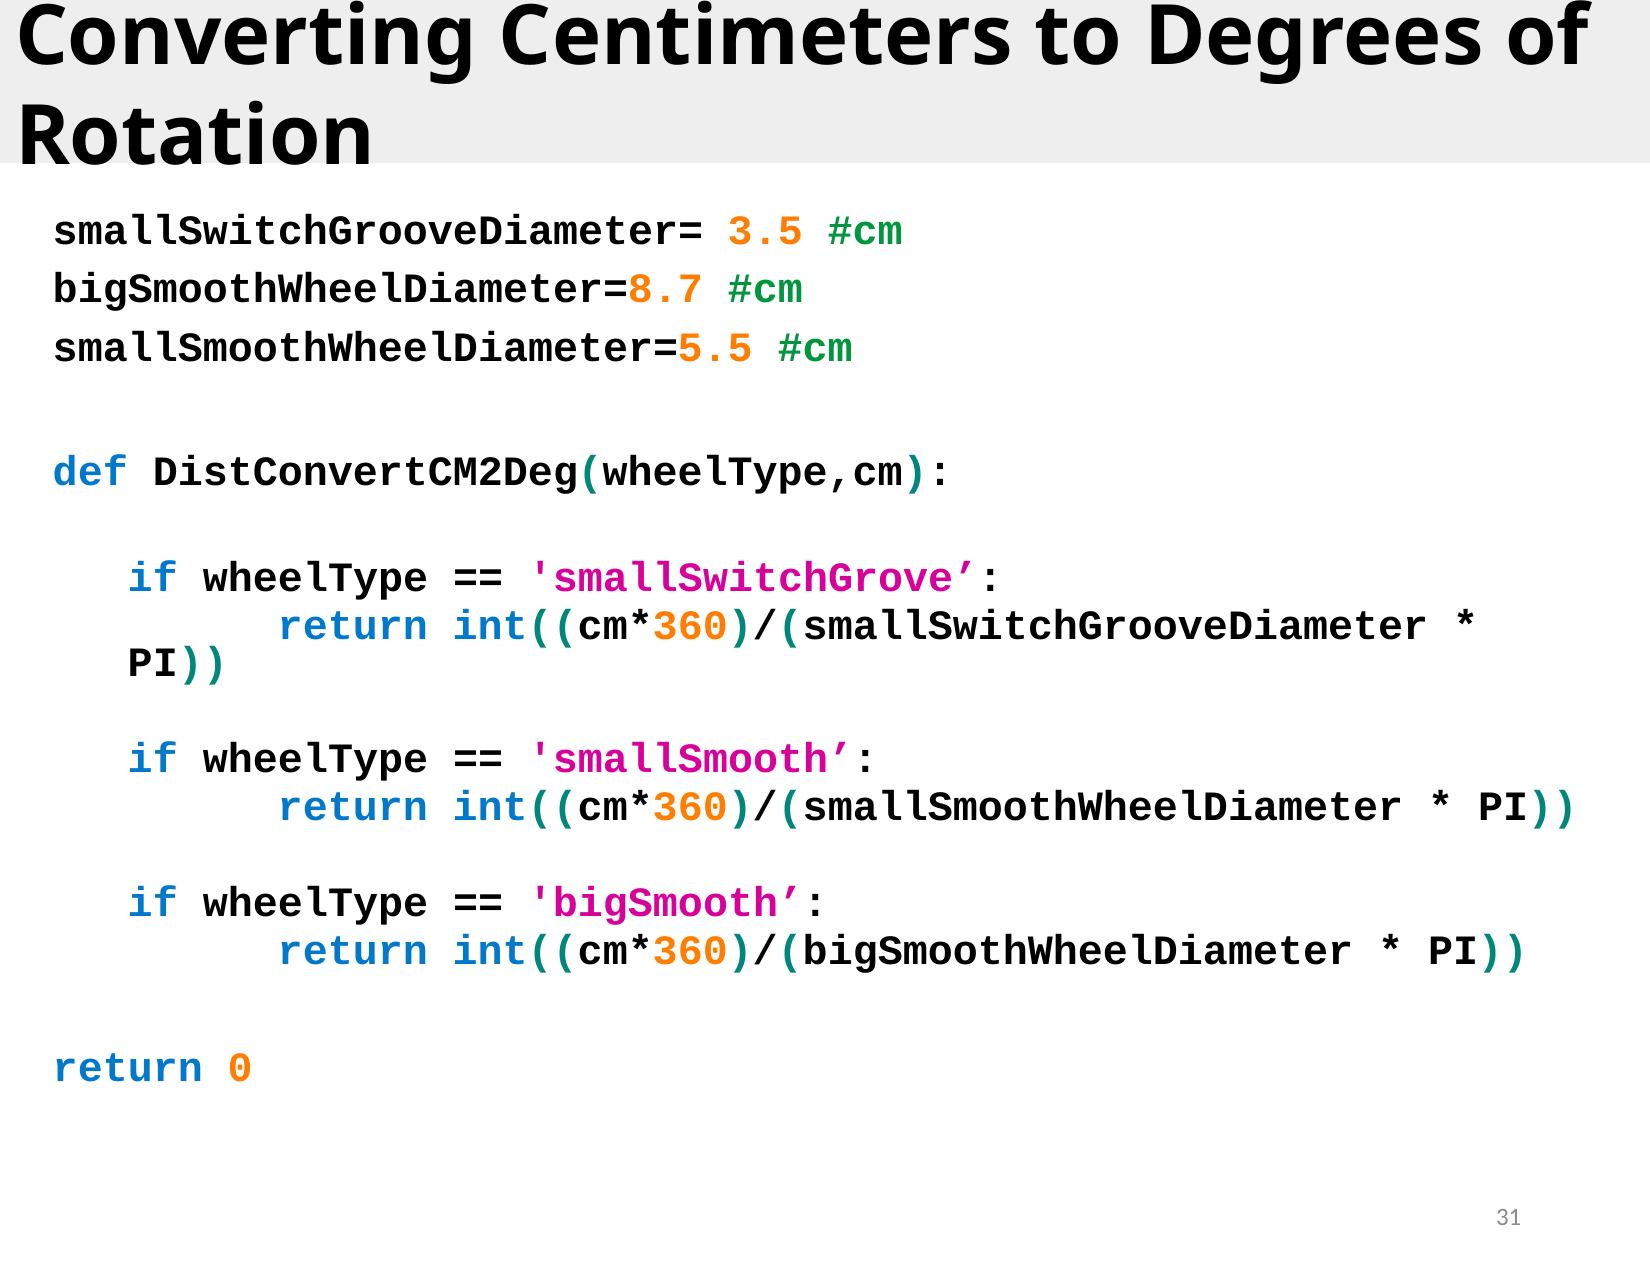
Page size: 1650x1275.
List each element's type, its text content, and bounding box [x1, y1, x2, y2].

list smallSwitchGrooveDiameter= 3.5 #cm bigSmoothWheelDiameter=8.7 #cm smallSmoothWheelDiameter=5.5 #cm def DistConvertCM2Deg(wheelType,cm): if wheelType == 'smallSwitchGrove’: return int((cm*360)/(smallSwitchGrooveDiameter * PI)) if wheelType == 'smallSmooth’: return int((cm*360)/(smallSmoothWheelDiameter * PI)) if wheelType == 'bigSmooth’: return int((cm*360)/(bigSmoothWheelDiameter * PI)) return 0 [37, 207, 1595, 1227]
title Converting Centimeters to Degrees of Rotation [0, 0, 1650, 163]
